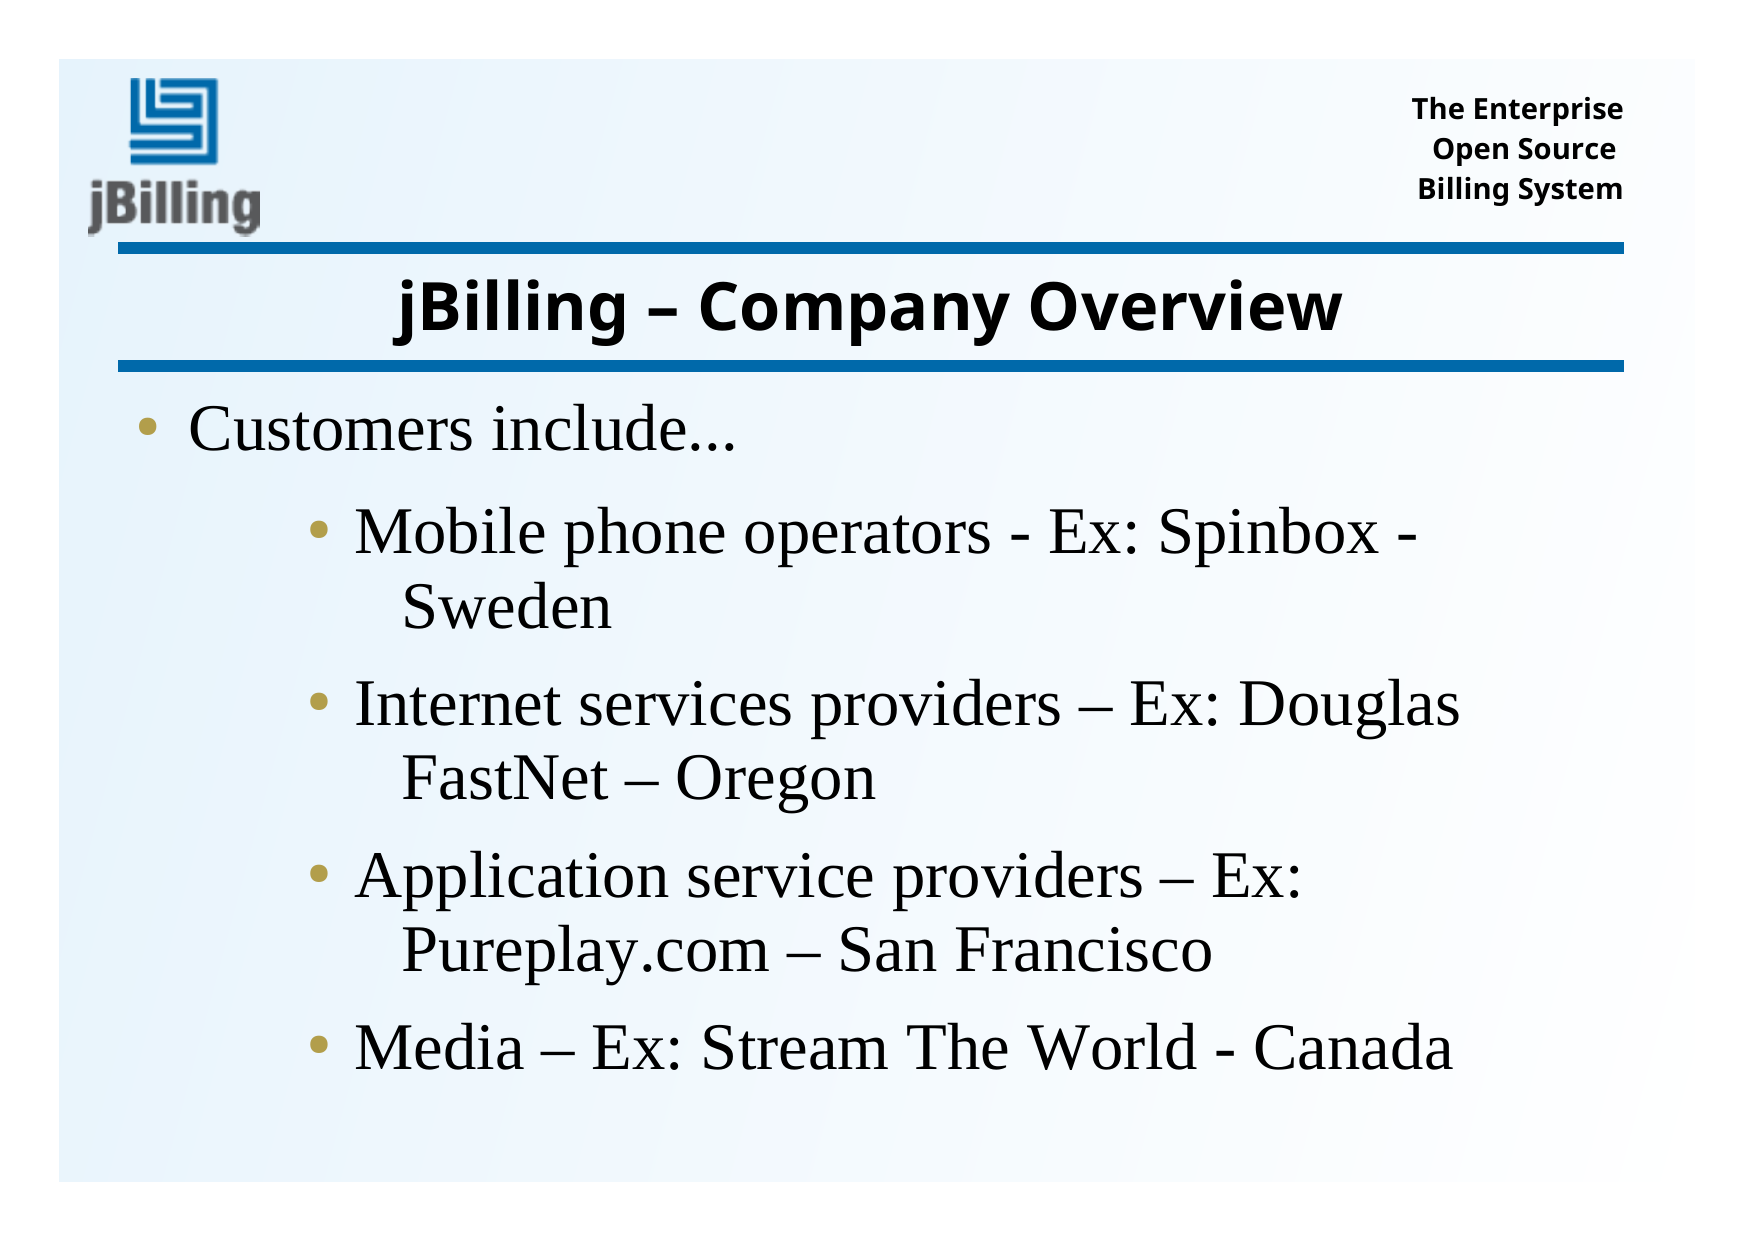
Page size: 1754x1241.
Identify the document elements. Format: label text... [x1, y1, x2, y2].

list Customers include... Mobile phone operators - Ex: Spinbox - Sweden Internet services providers – Ex: Douglas FastNet – Oregon Application service providers – Ex: Pureplay.com – San Francisco Media – Ex: Stream The World - Canada [118, 391, 1625, 1152]
picture [88, 78, 260, 237]
title jBilling – Company Overview [118, 248, 1625, 361]
